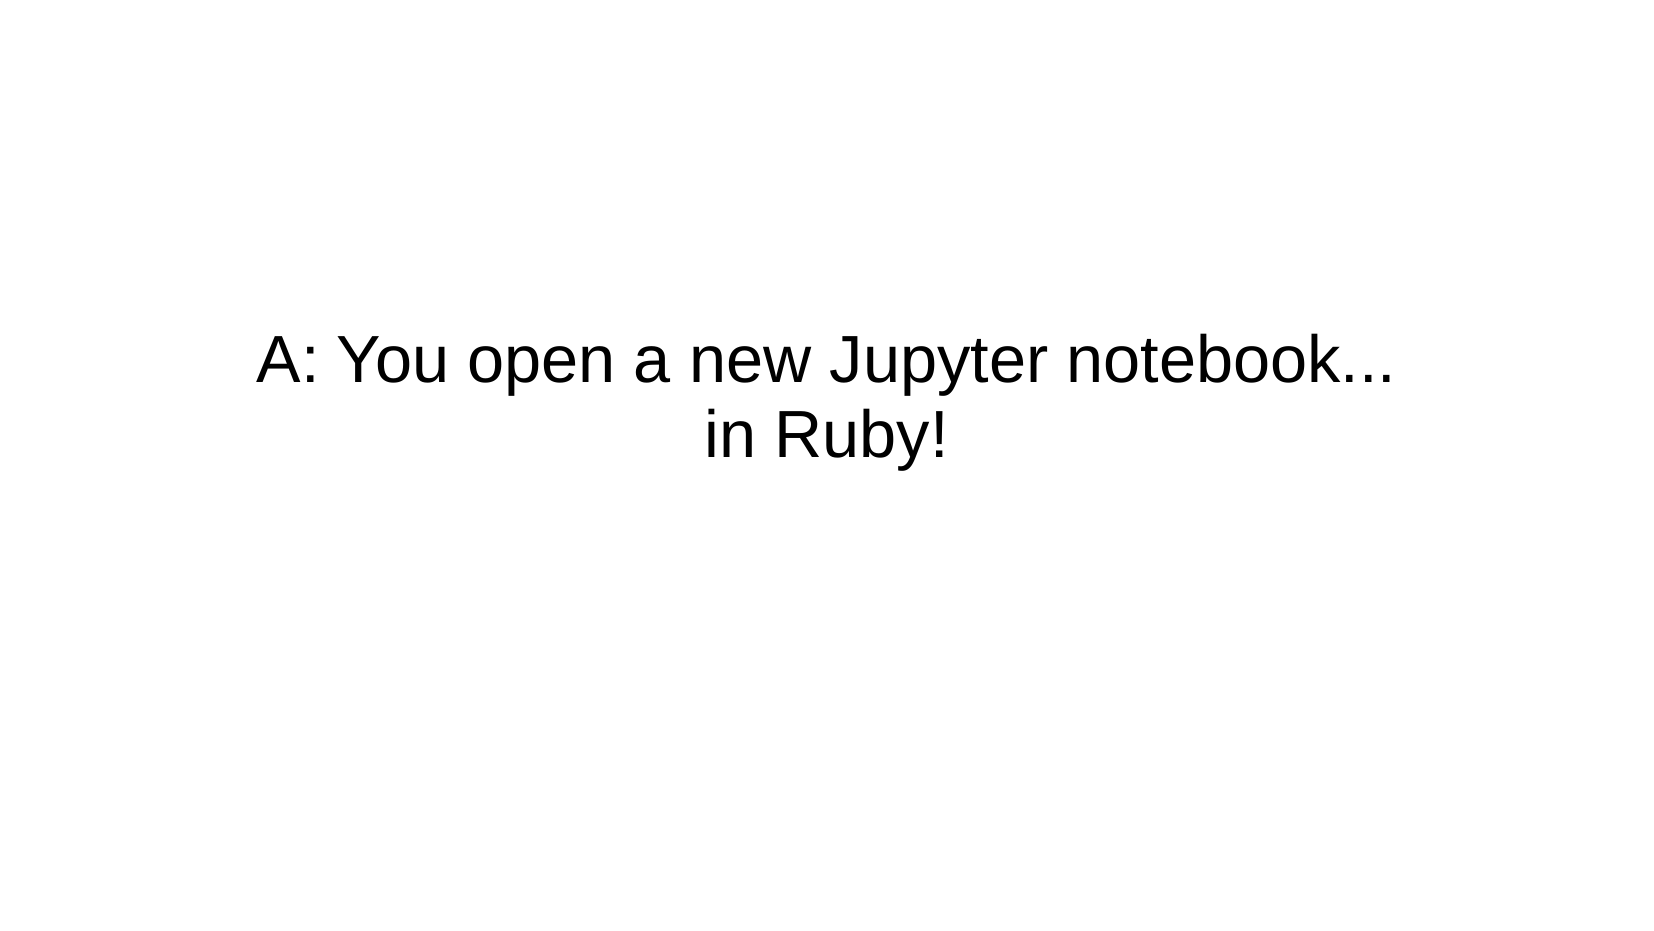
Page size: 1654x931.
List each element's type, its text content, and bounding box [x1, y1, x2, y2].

subtitle A: You open a new Jupyter notebook... in Ruby! [82, 37, 1571, 757]
